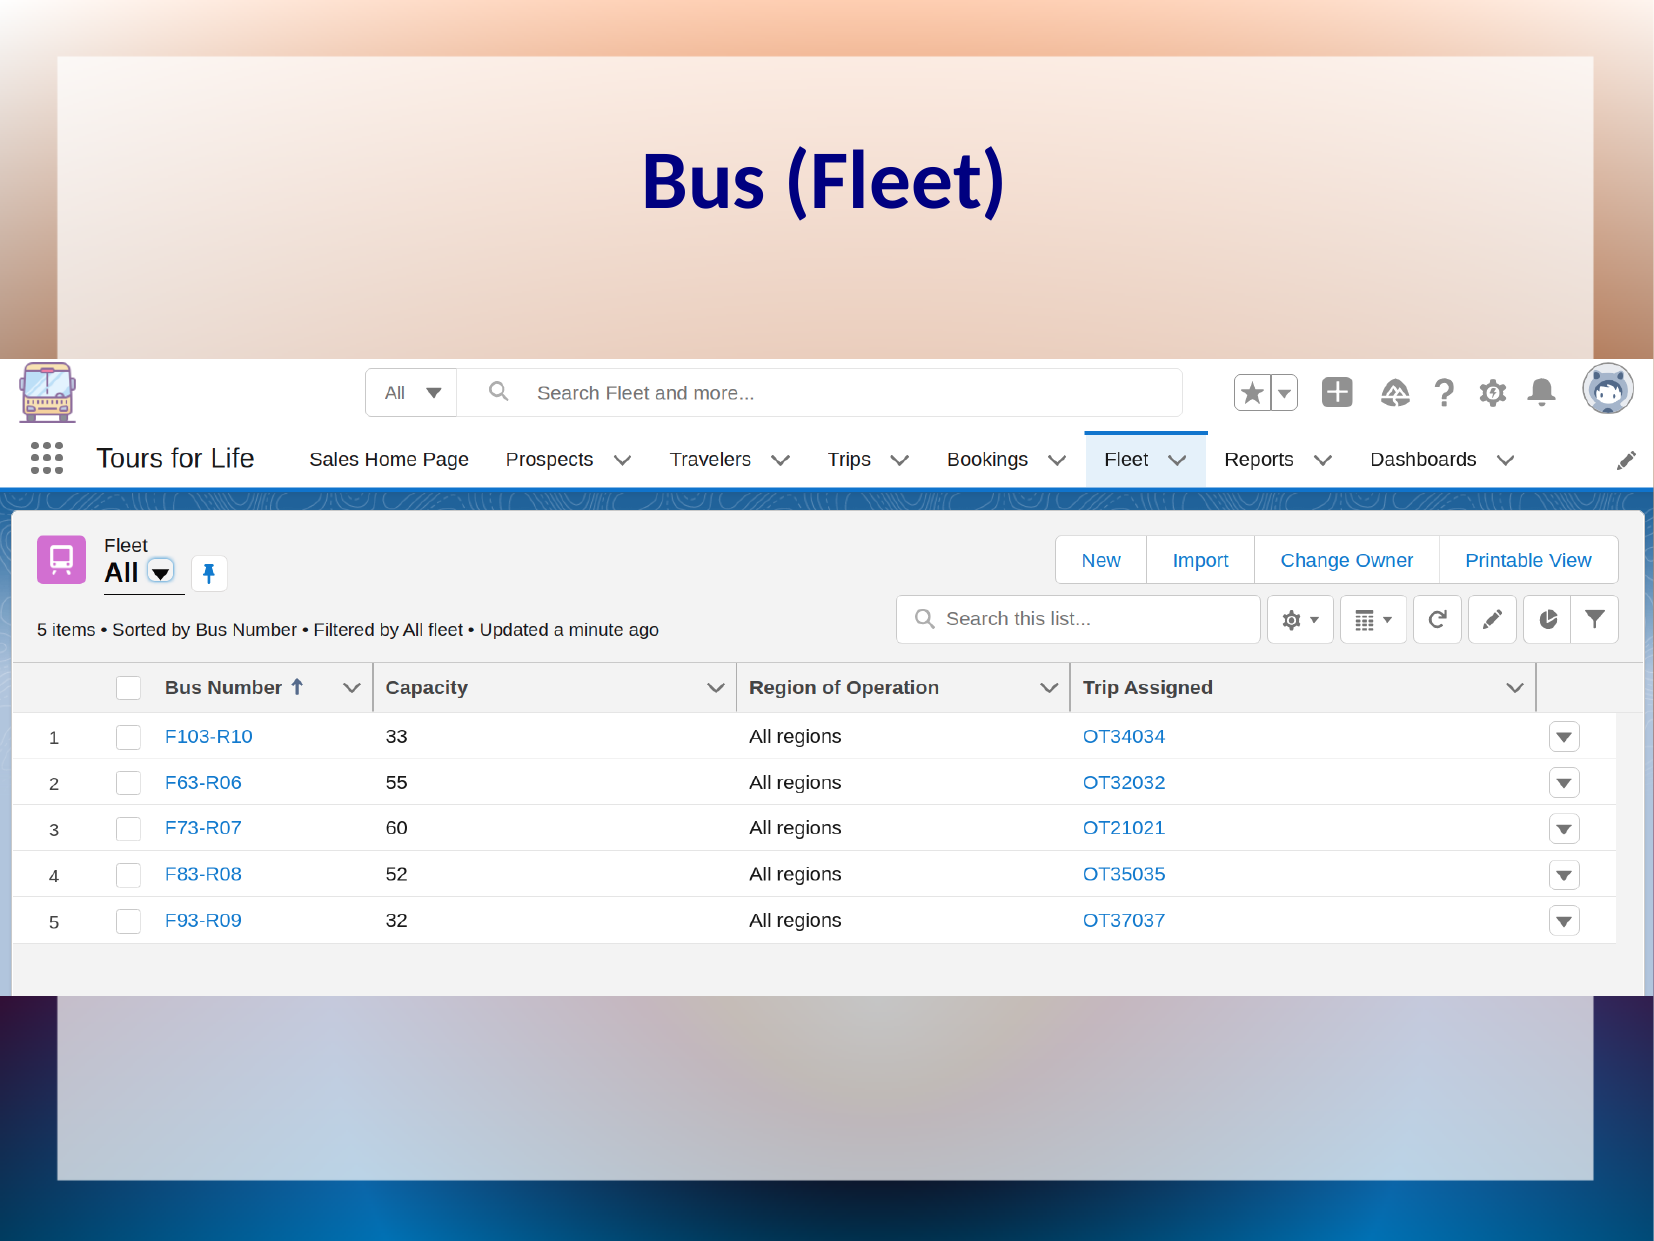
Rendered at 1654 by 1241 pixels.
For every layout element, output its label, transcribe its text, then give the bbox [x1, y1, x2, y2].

picture [0, 0, 1654, 1241]
title Bus (Fleet) [80, 83, 1570, 291]
